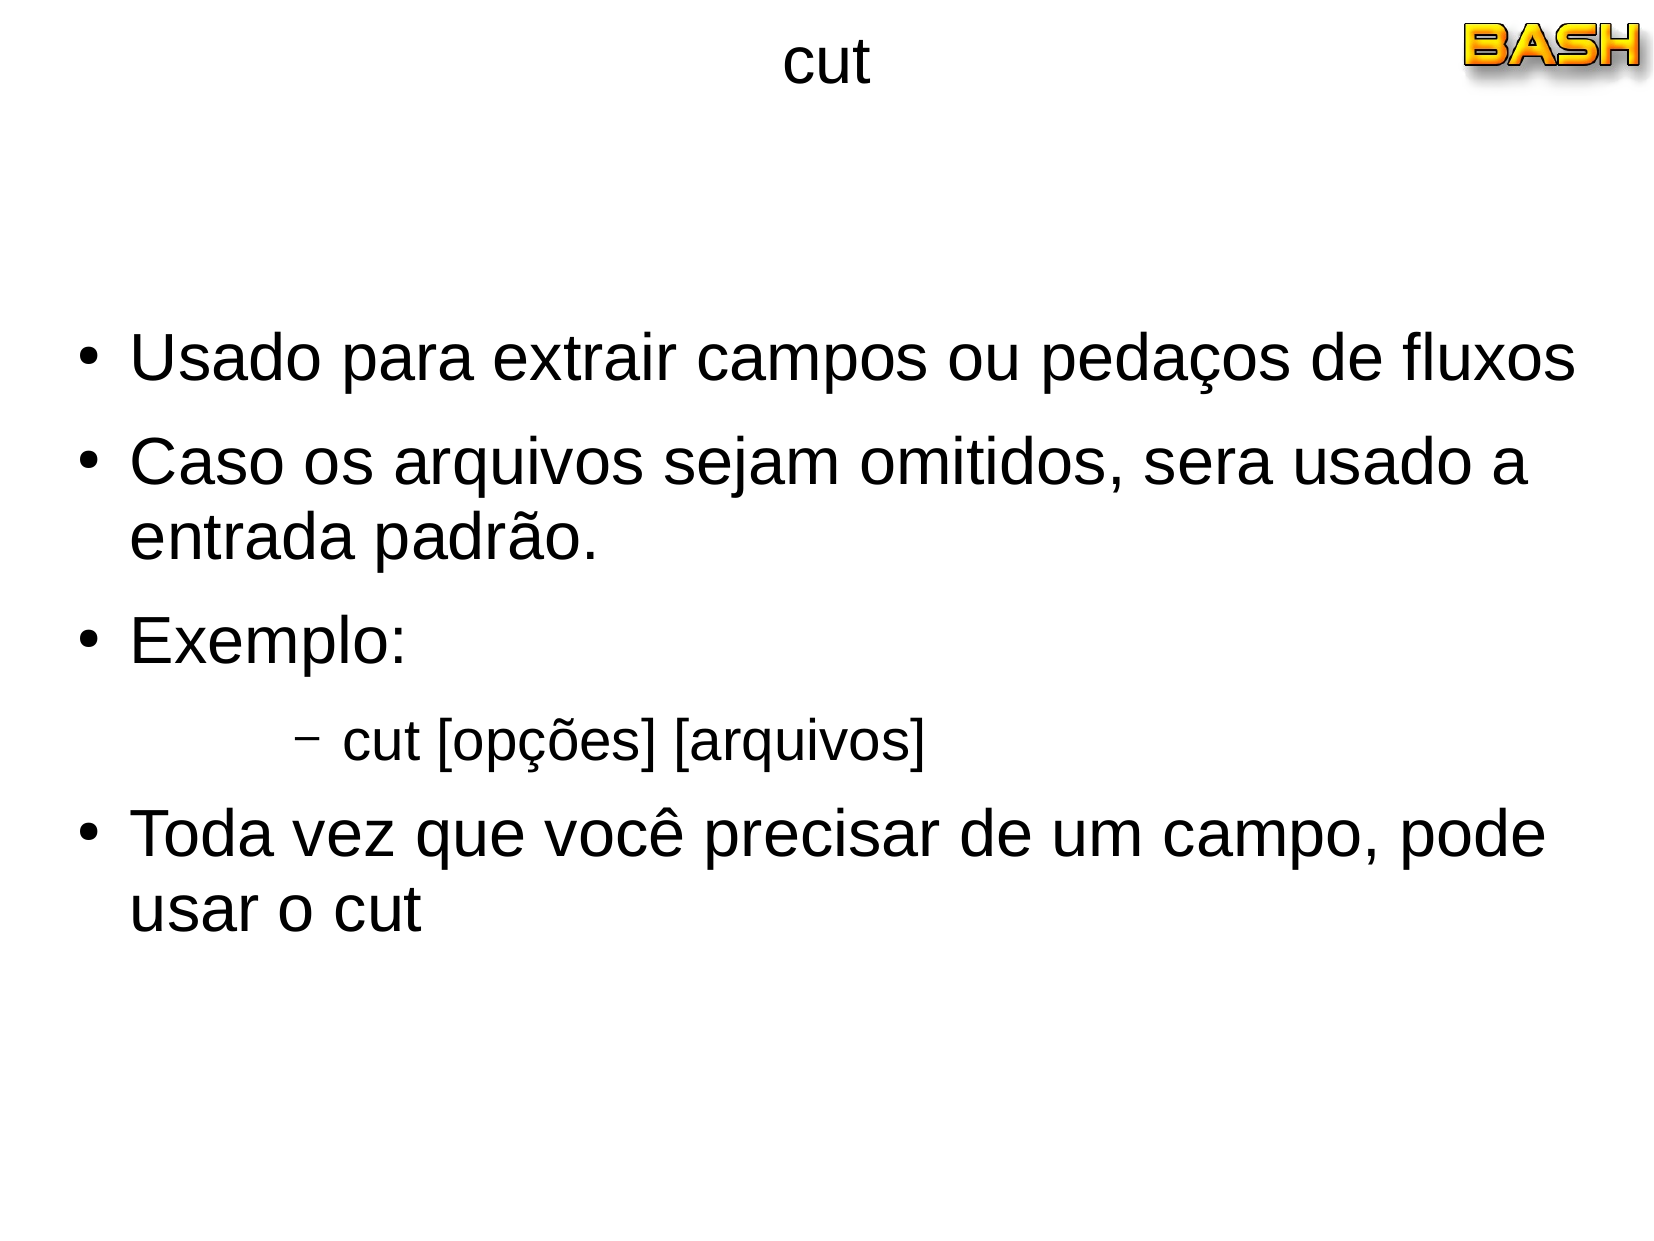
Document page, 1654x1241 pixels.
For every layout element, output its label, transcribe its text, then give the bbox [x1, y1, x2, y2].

picture [1450, 0, 1654, 96]
title cut [82, 22, 1571, 98]
list Usado para extrair campos ou pedaços de fluxos Caso os arquivos sejam omitidos, sera usado a entrada padrão. Exemplo: cut [opções] [arquivos] Toda vez que você precisar de um campo, pode usar o cut [59, 319, 1595, 946]
